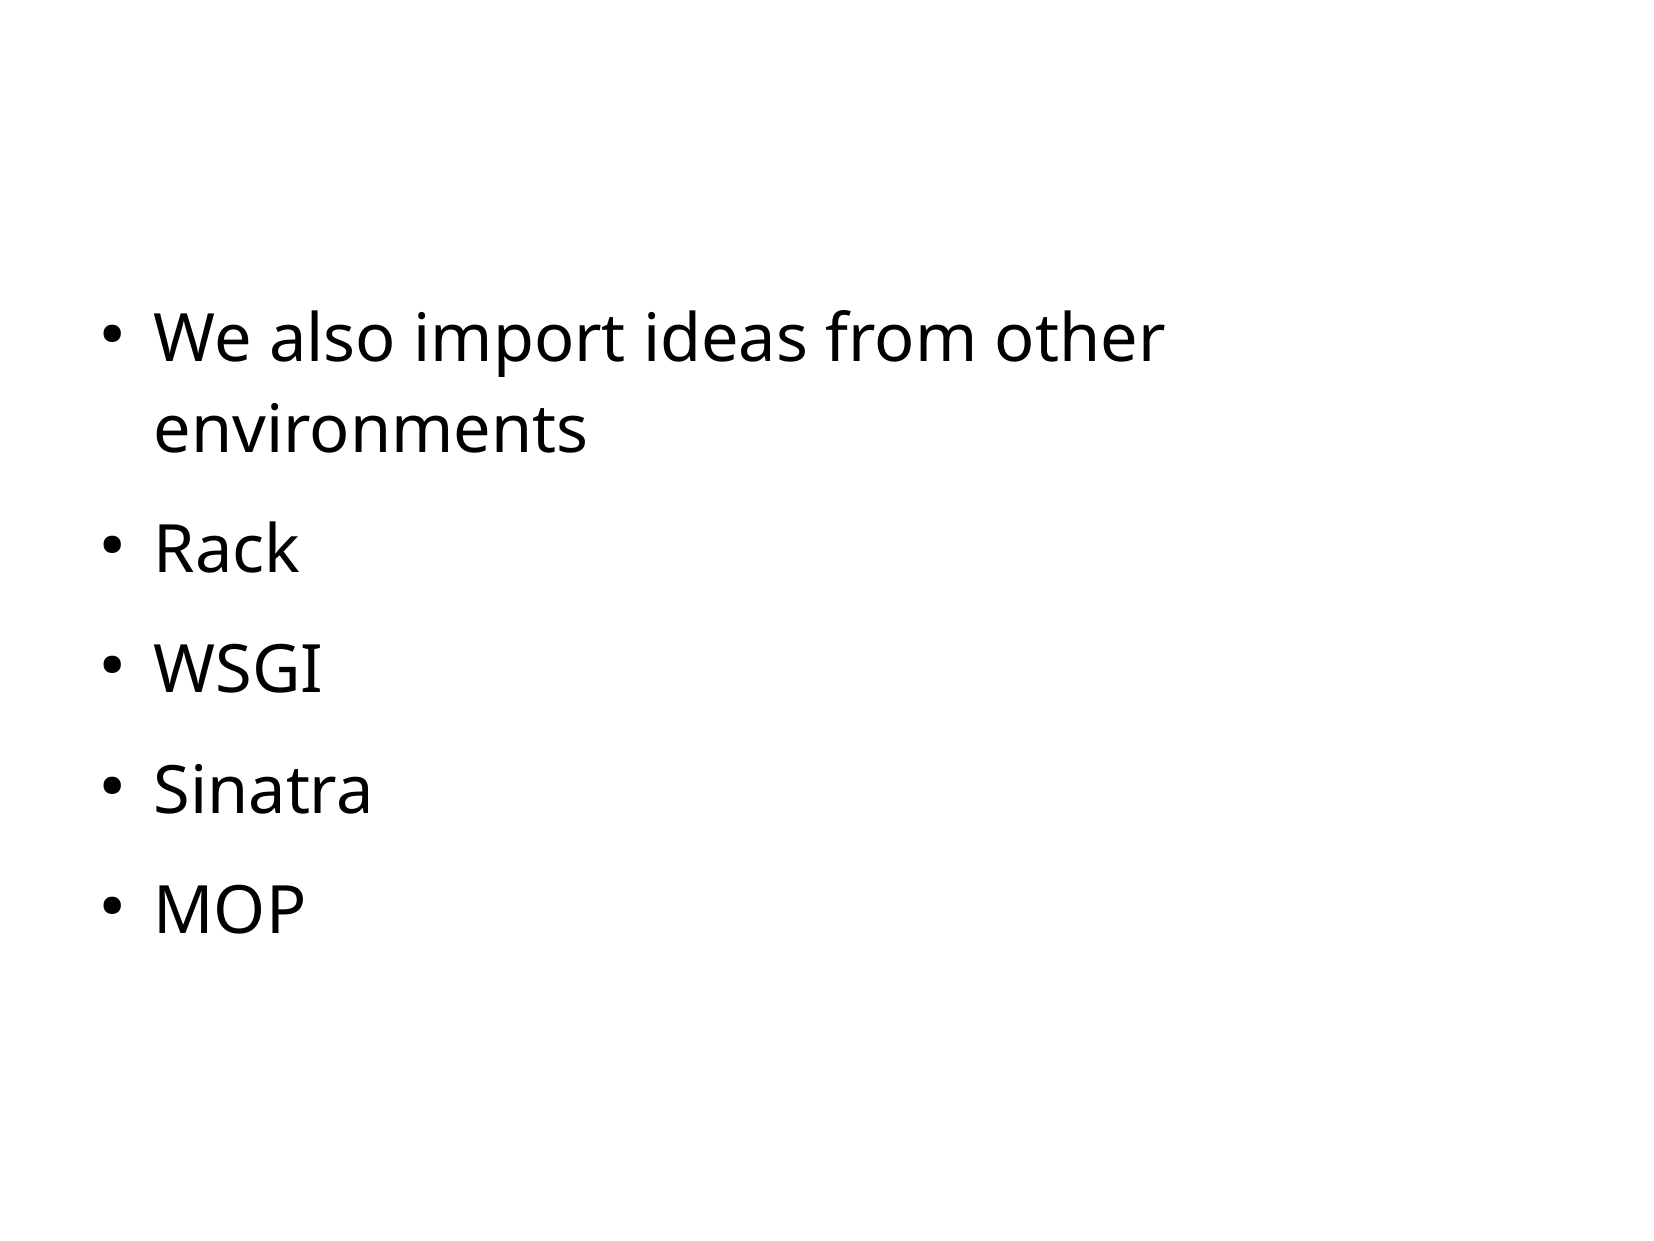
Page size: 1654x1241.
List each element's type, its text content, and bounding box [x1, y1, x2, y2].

list We also import ideas from other environments Rack WSGI Sinatra MOP [82, 290, 1571, 1109]
